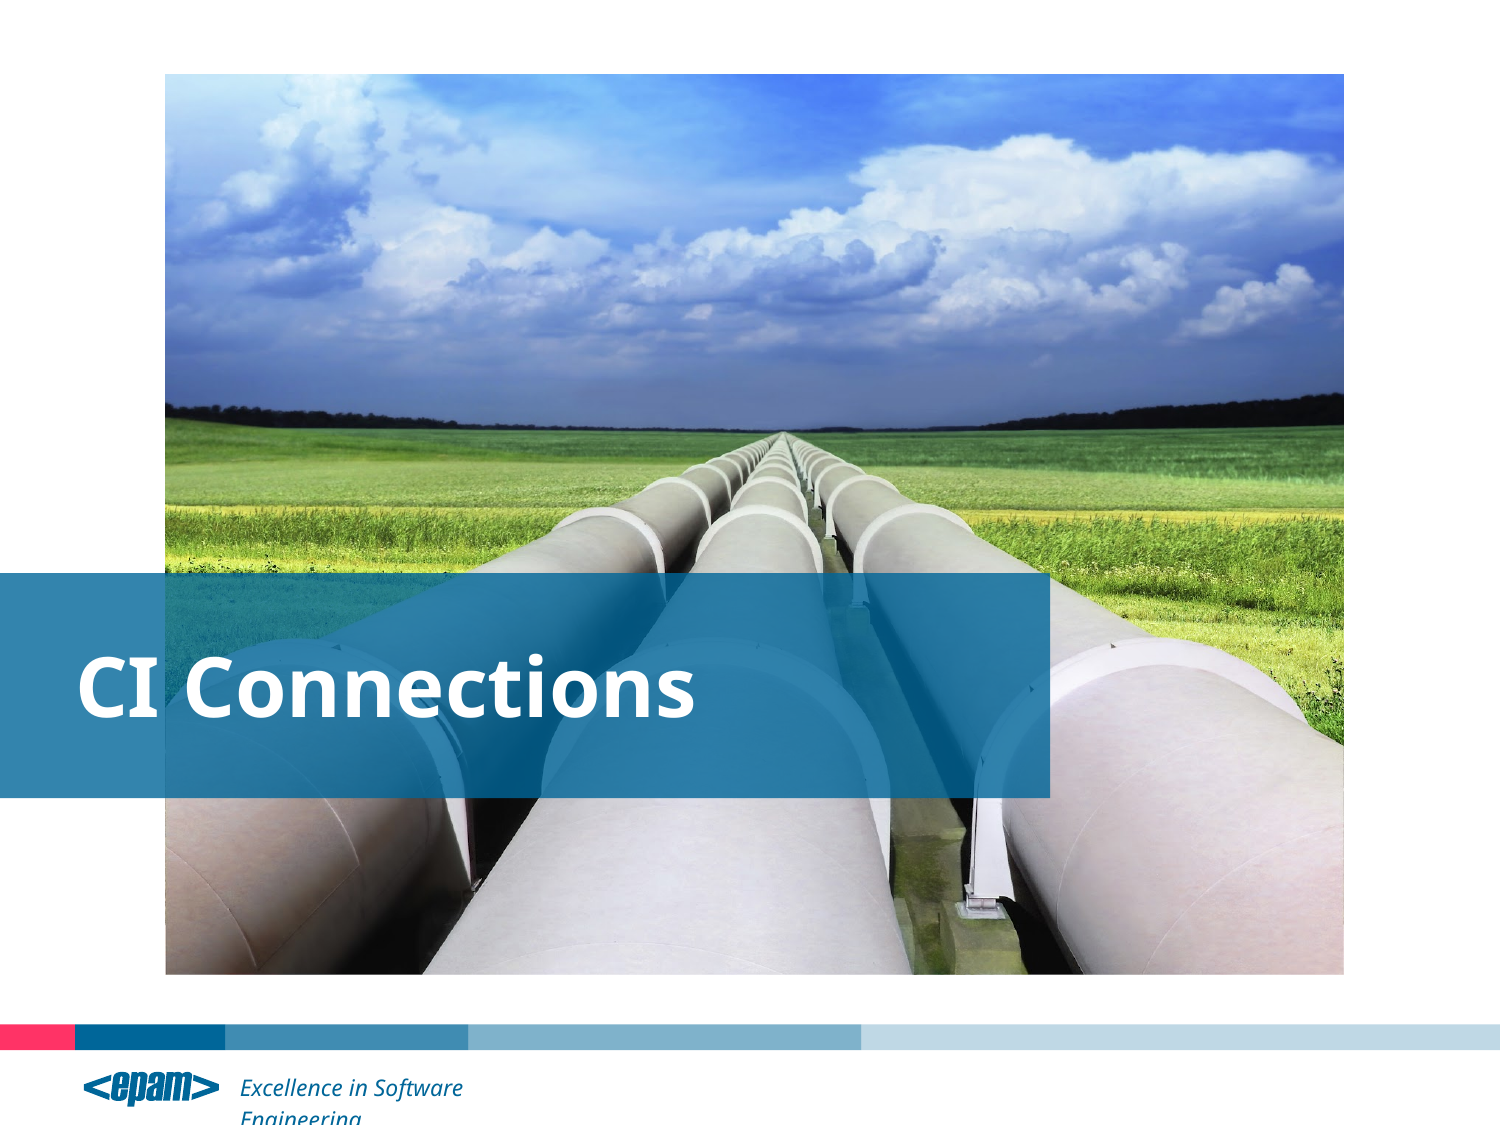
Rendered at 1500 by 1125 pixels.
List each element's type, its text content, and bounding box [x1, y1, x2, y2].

picture [165, 74, 1344, 976]
title CI Connections [0, 573, 1051, 799]
